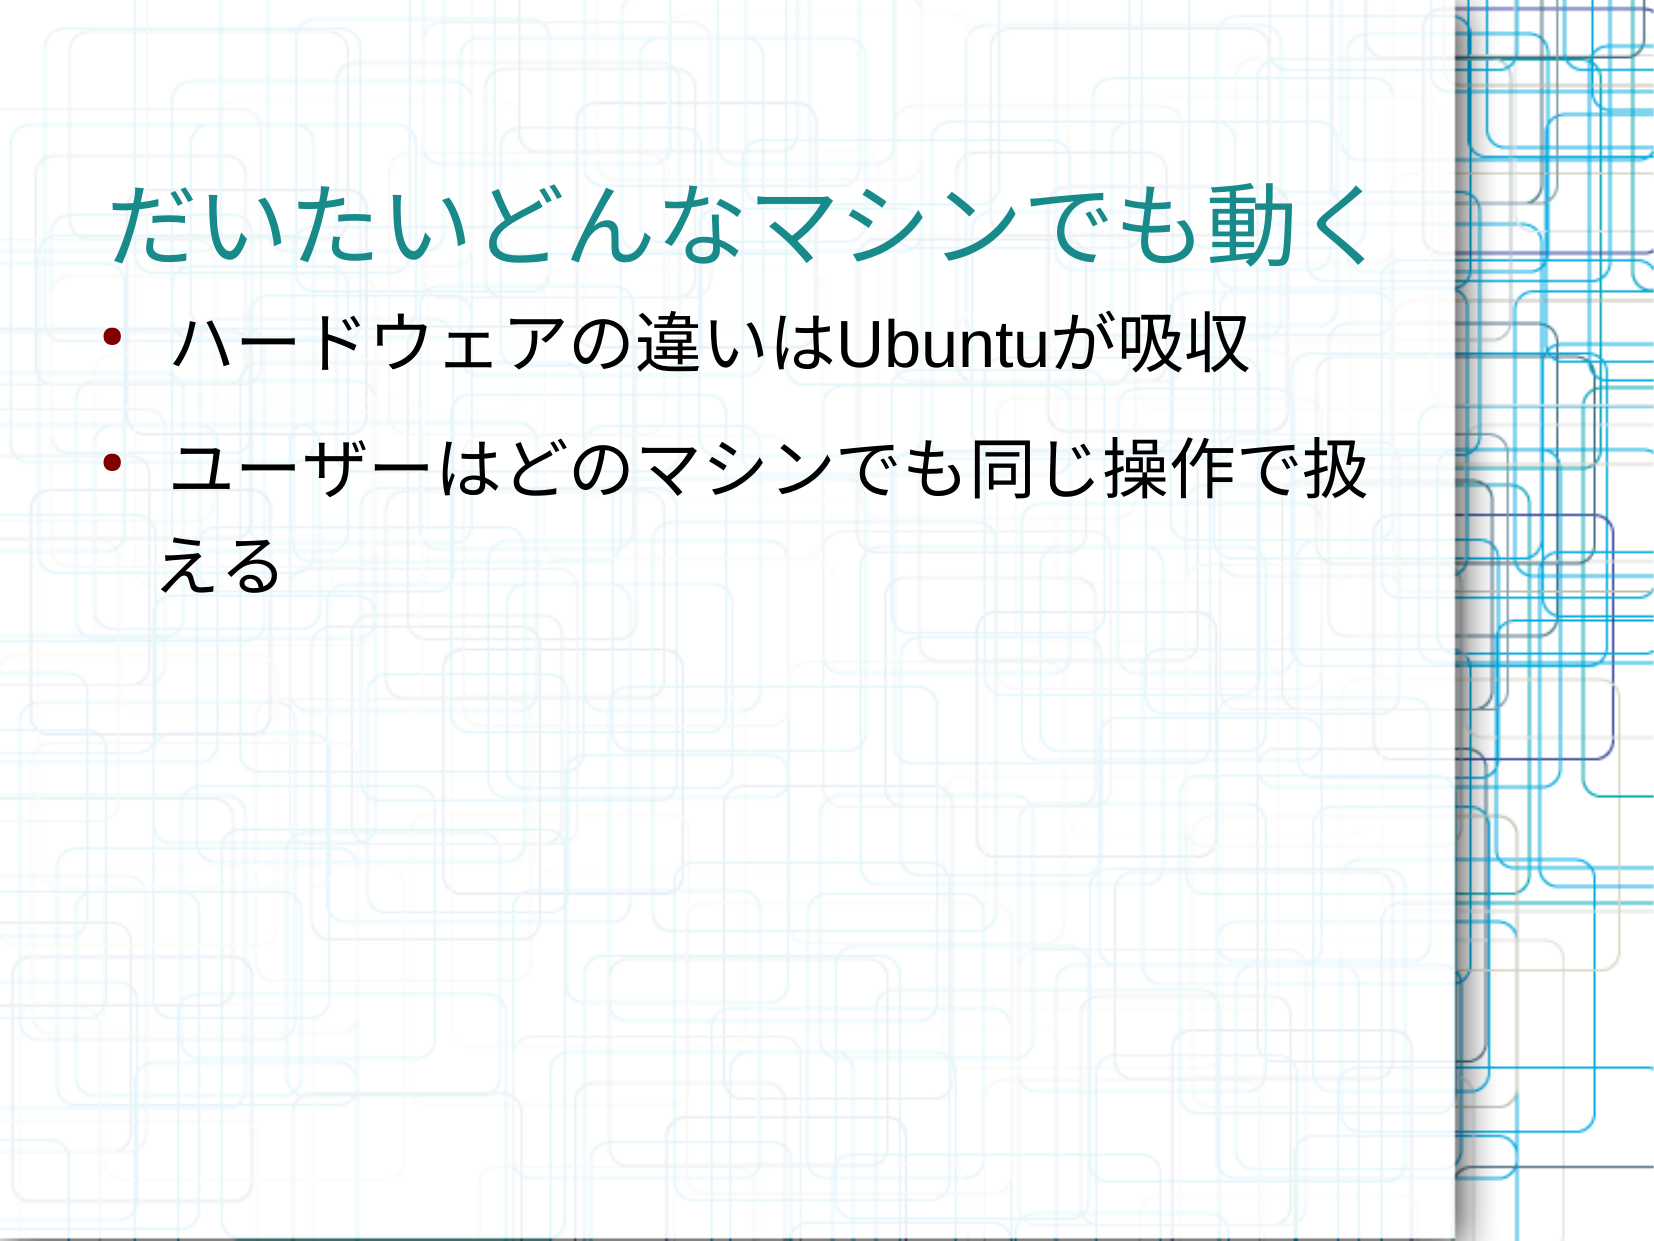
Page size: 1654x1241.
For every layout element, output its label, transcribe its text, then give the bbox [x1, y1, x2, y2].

list ハードウェアの違いはUbuntuが吸収 ユーザーはどのマシンでも同じ操作で扱える [82, 290, 1418, 1010]
picture [0, 0, 1654, 1241]
title だいたいどんなマシンでも動く [59, 49, 1418, 257]
